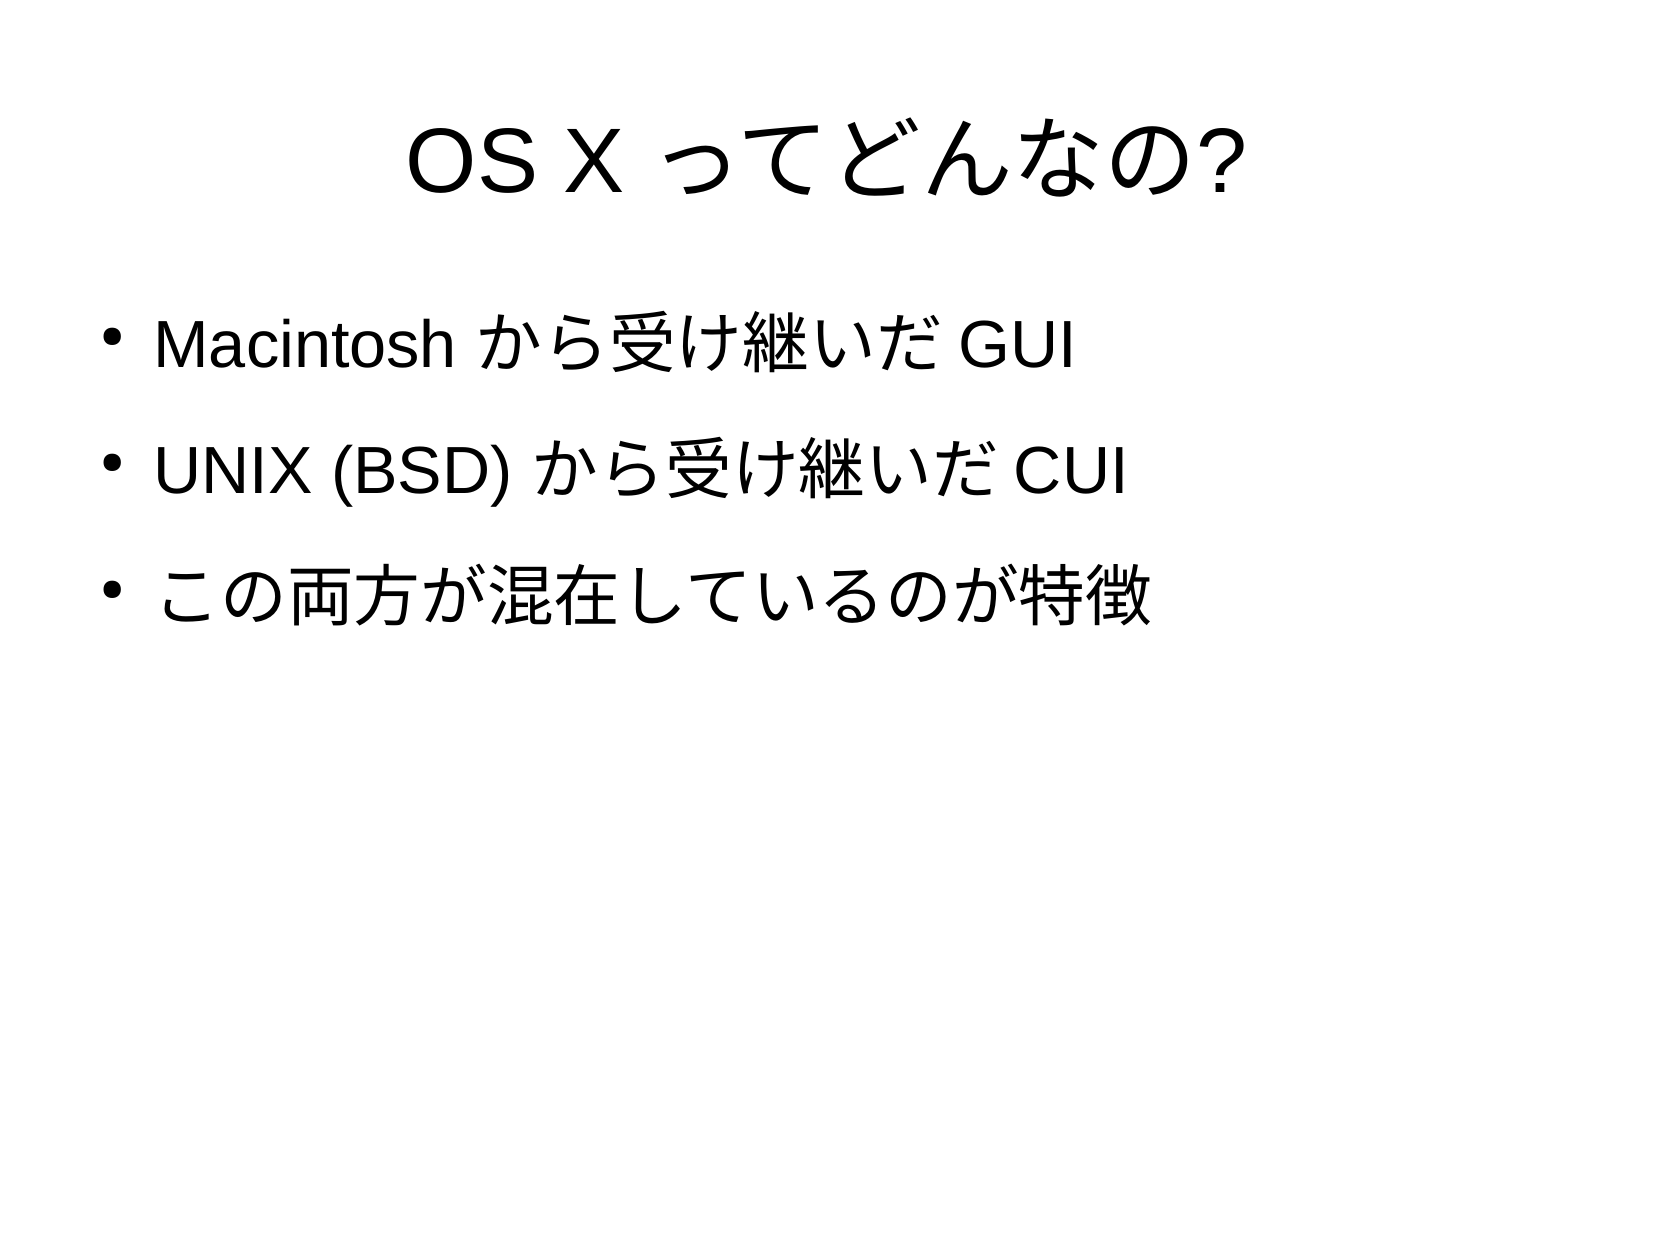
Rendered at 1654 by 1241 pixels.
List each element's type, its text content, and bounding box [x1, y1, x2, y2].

title OS X ってどんなの? [82, 49, 1571, 257]
list Macintosh から受け継いだ GUI UNIX (BSD) から受け継いだ CUI この両方が混在しているのが特徴 [82, 290, 1571, 1010]
